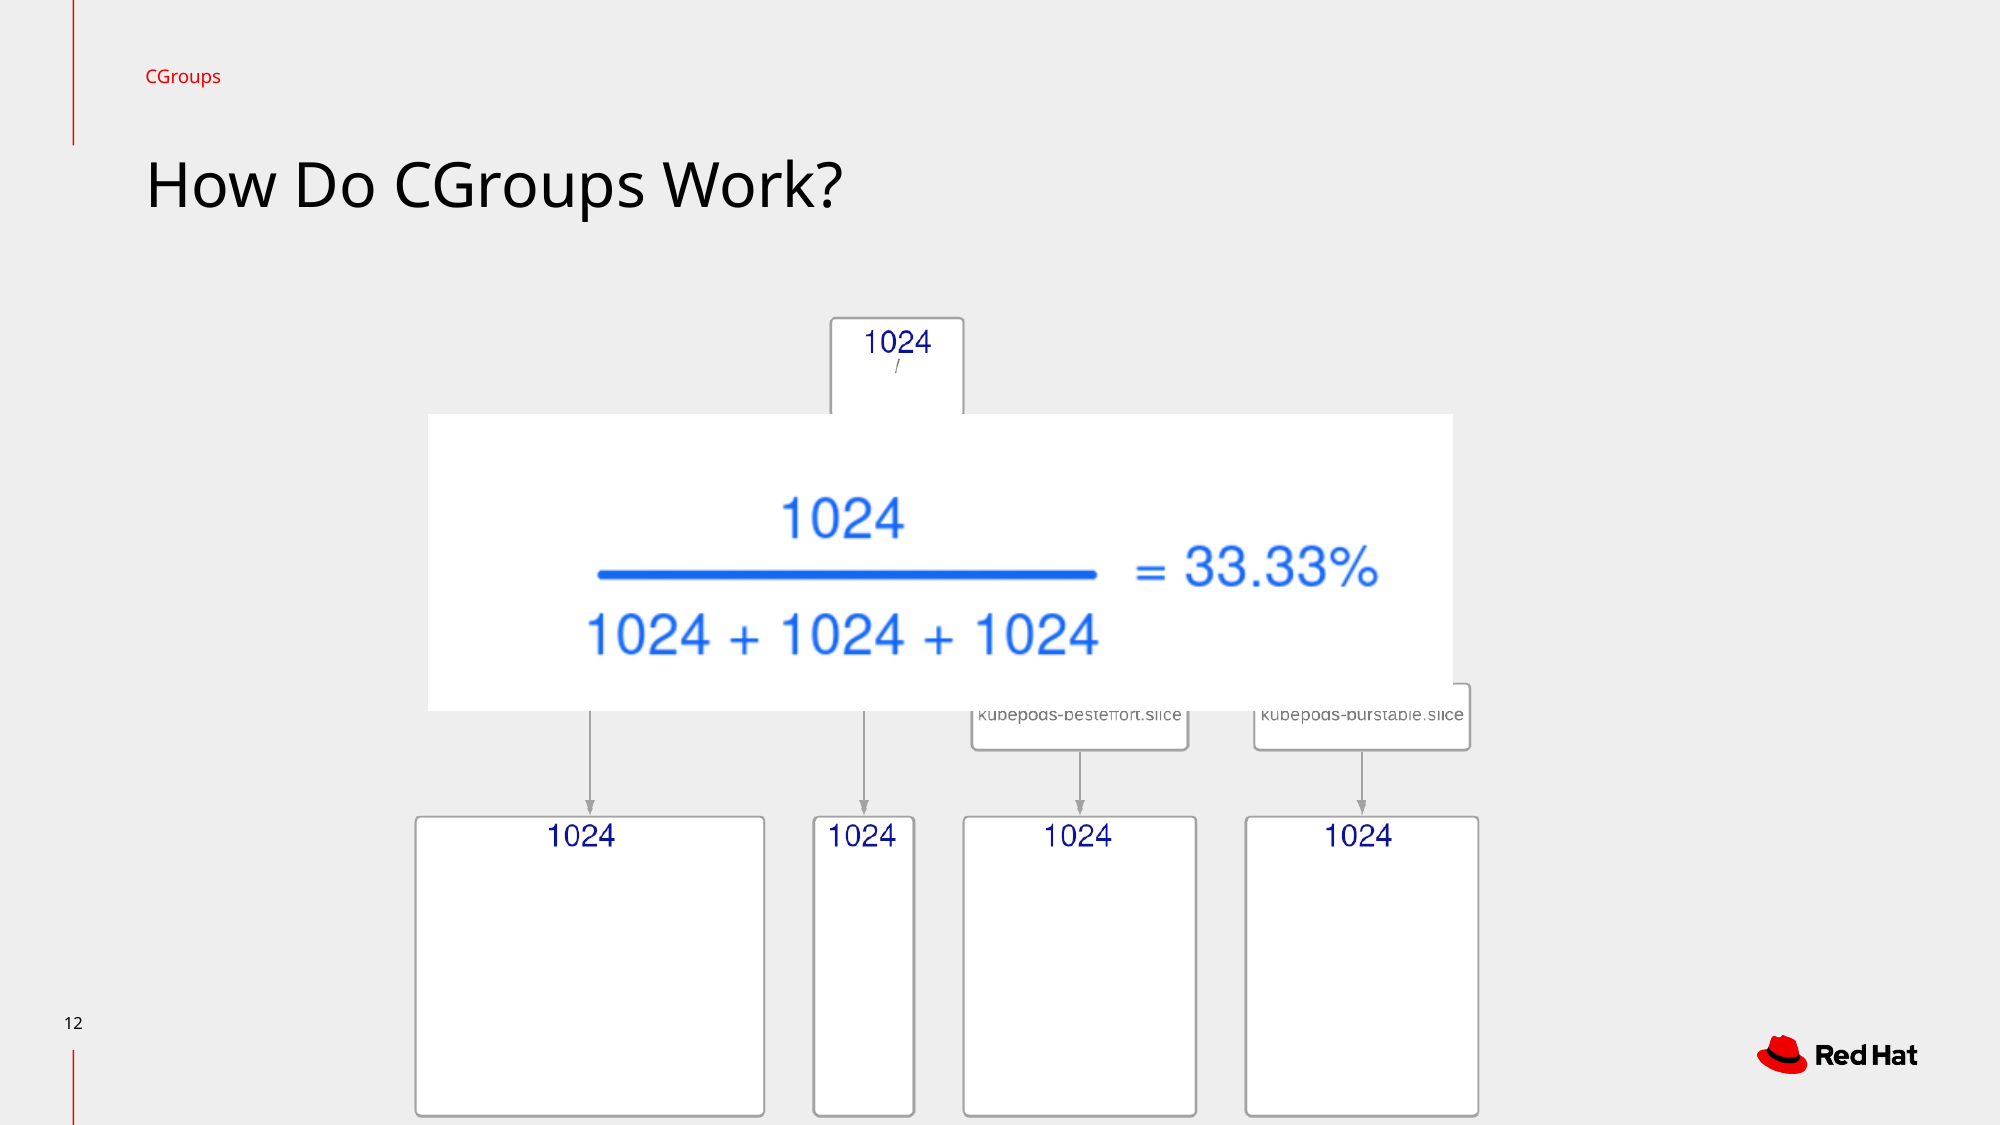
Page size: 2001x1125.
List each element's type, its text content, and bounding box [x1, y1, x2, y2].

picture [392, 280, 1503, 1125]
slide_number <number> [13, 1012, 134, 1036]
picture [1757, 1035, 1918, 1074]
title How Do CGroups Work? [73, 118, 1713, 225]
subtitle CGroups [73, 9, 919, 118]
